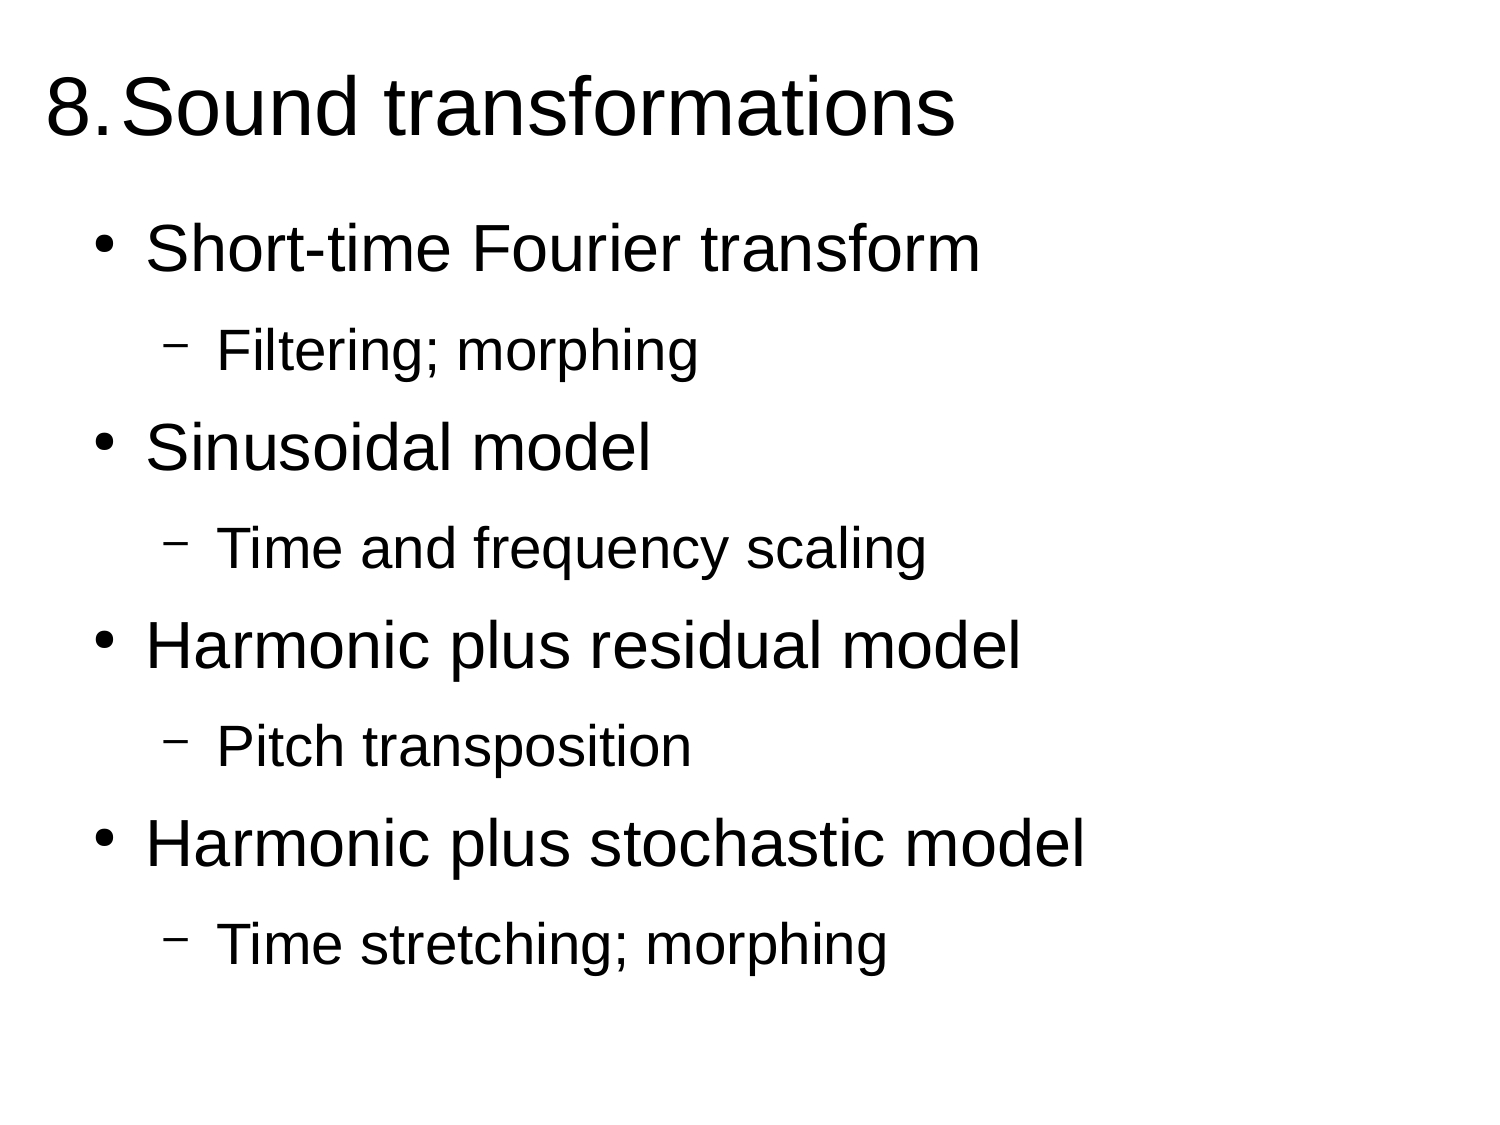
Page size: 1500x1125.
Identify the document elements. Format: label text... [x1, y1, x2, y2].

list Short-time Fourier transform Filtering; morphing Sinusoidal model Time and frequency scaling Harmonic plus residual model Pitch transposition Harmonic plus stochastic model Time stretching; morphing [75, 200, 1426, 1096]
title 8. Sound transformations [45, 13, 1396, 201]
